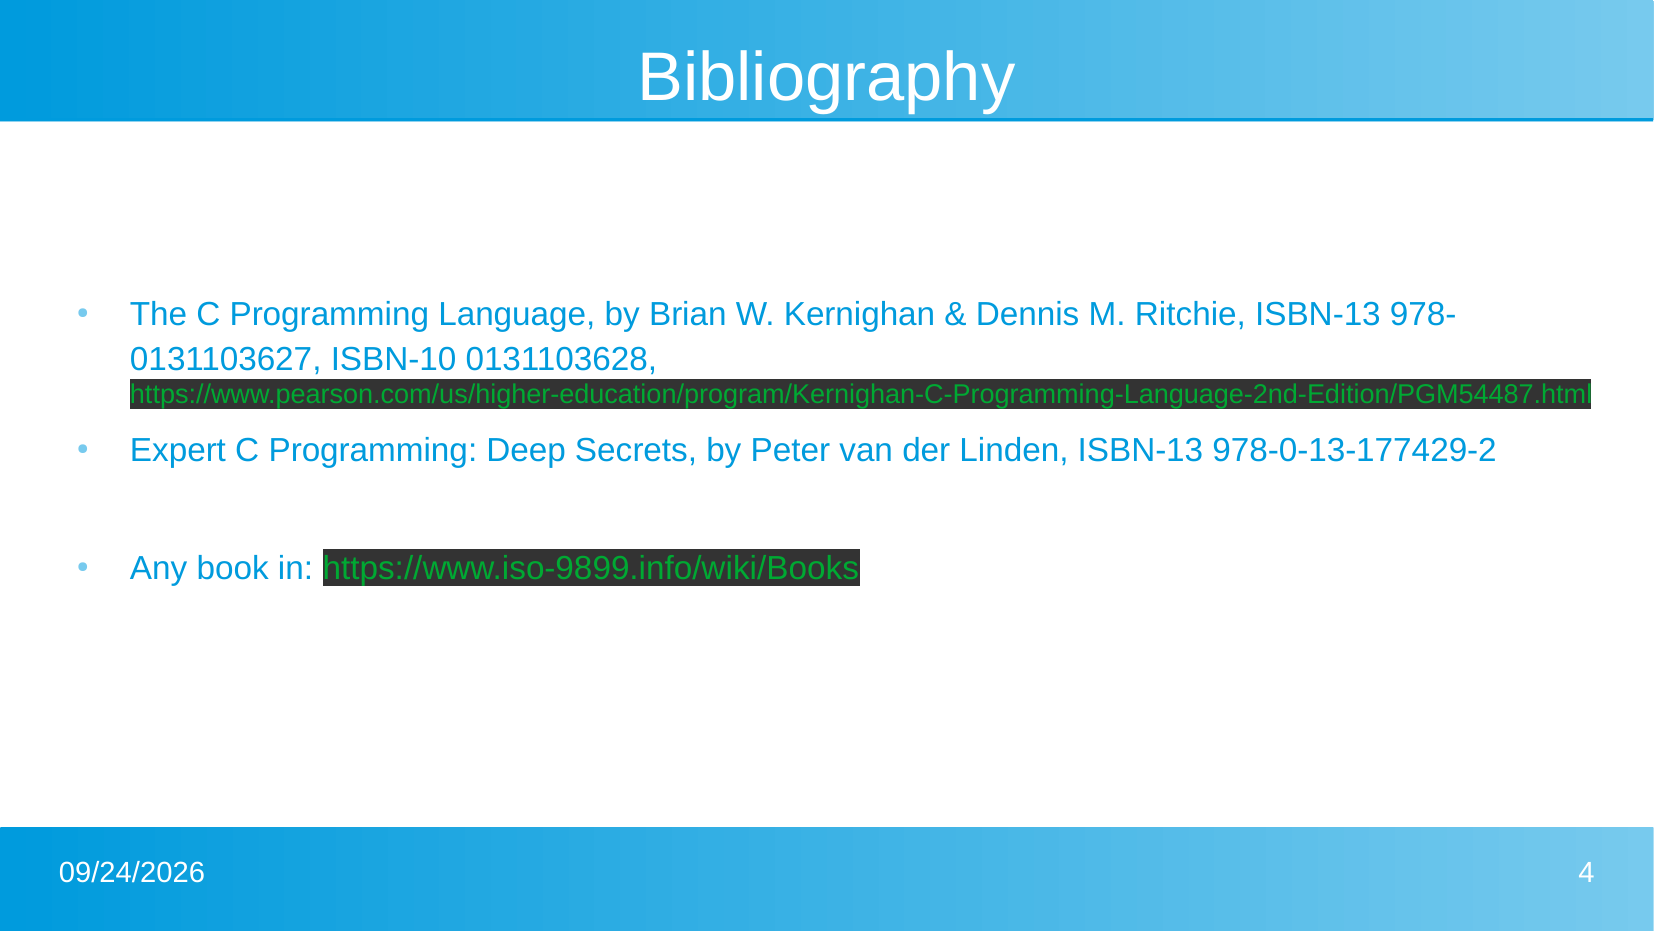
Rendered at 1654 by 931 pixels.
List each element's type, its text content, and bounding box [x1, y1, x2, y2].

title Bibliography [59, 37, 1595, 116]
list The C Programming Language, by Brian W. Kernighan & Dennis M. Ritchie, ISBN-13 978-0131103627, ISBN-10 0131103628, https://www.pearson.com/us/higher-education/program/Kernighan-C-Programming-Language-2nd-Edition/PGM54487.html Expert C Programming: Deep Secrets, by Peter van der Linden, ISBN-13 978-0-13-177429-2 Any book in: https://www.iso-9899.info/wiki/Books [59, 177, 1595, 768]
